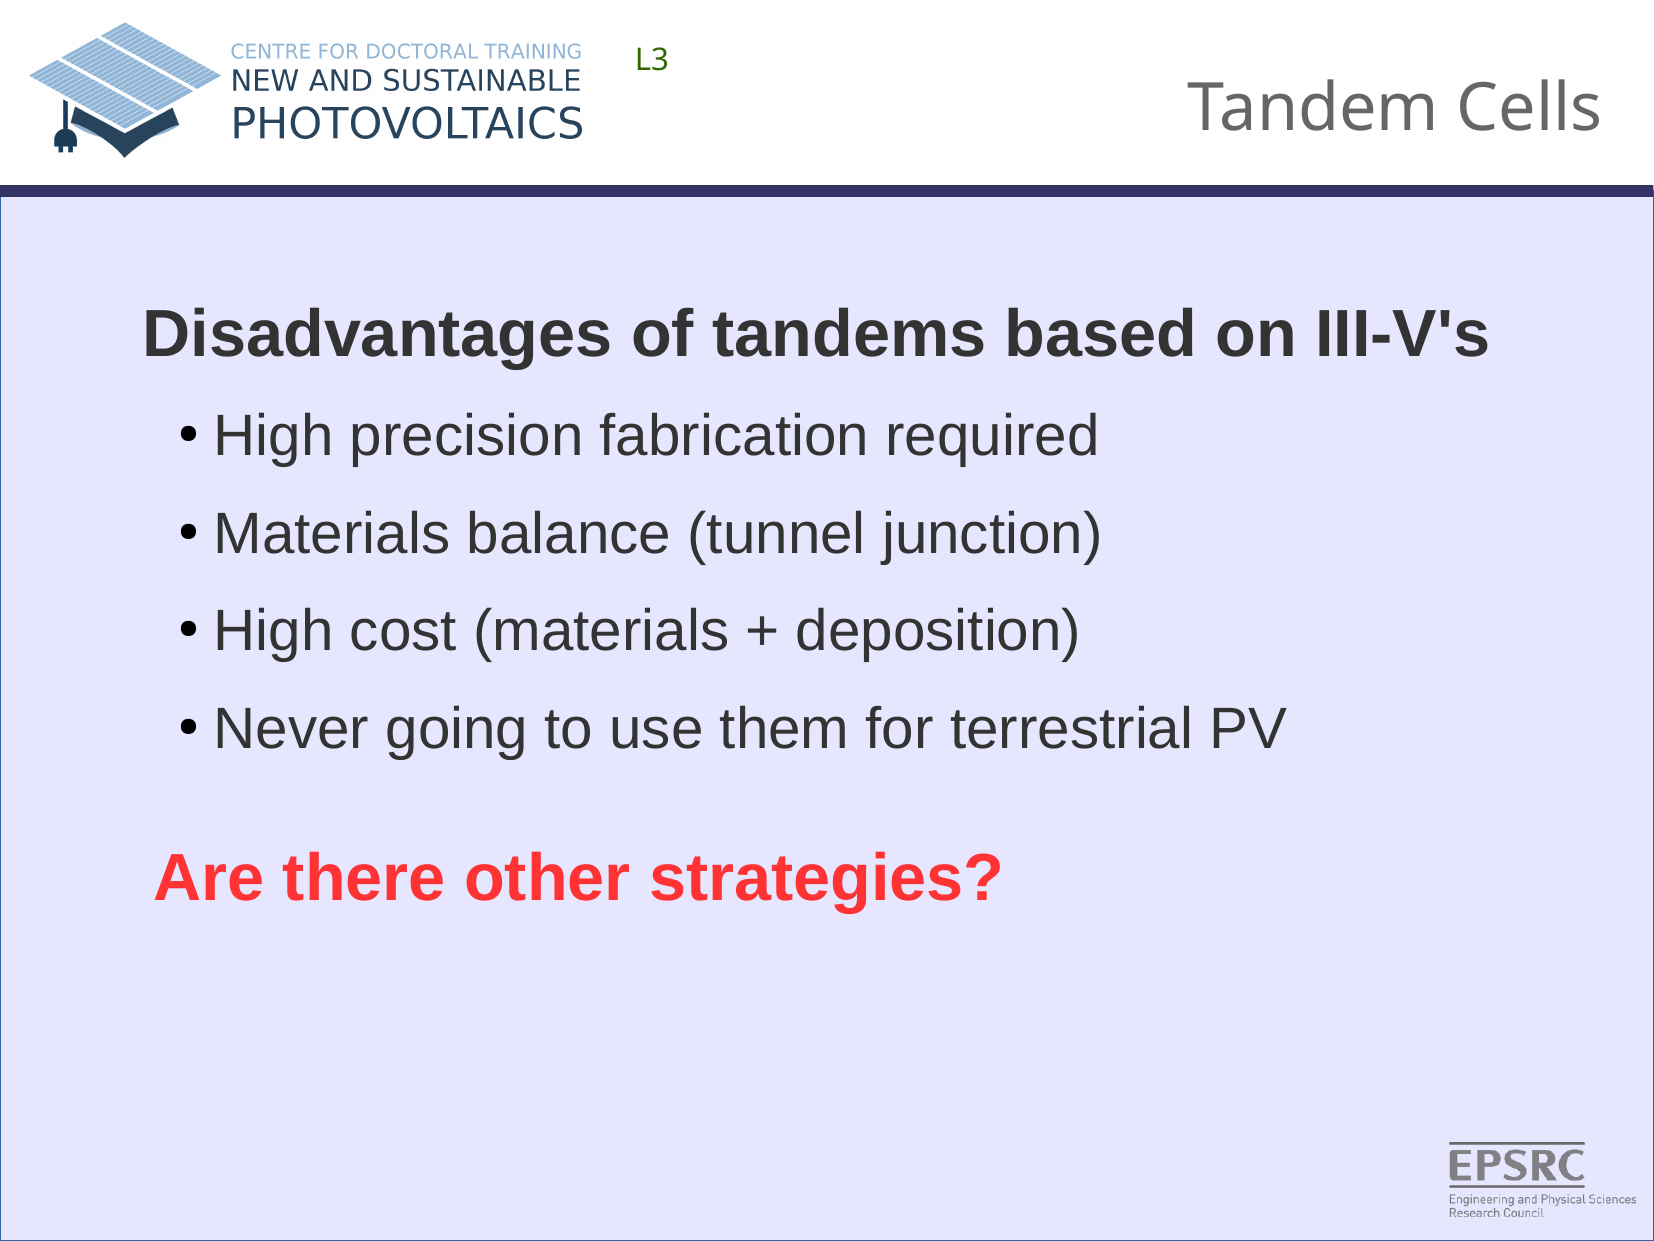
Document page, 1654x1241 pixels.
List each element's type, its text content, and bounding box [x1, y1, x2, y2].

text_box Disadvantages of tandems based on III-V's High precision fabrication required Materials balance (tunnel junction) High cost (materials + deposition) Never going to use them for terrestrial PV [125, 285, 1507, 815]
text_box L3 [620, 29, 880, 80]
text_box Are there other strategies? [135, 829, 1022, 1023]
text_box [0, 197, 1654, 1241]
text_box Tandem Cells [767, 51, 1619, 142]
picture [1449, 1142, 1636, 1217]
picture [19, 17, 591, 166]
